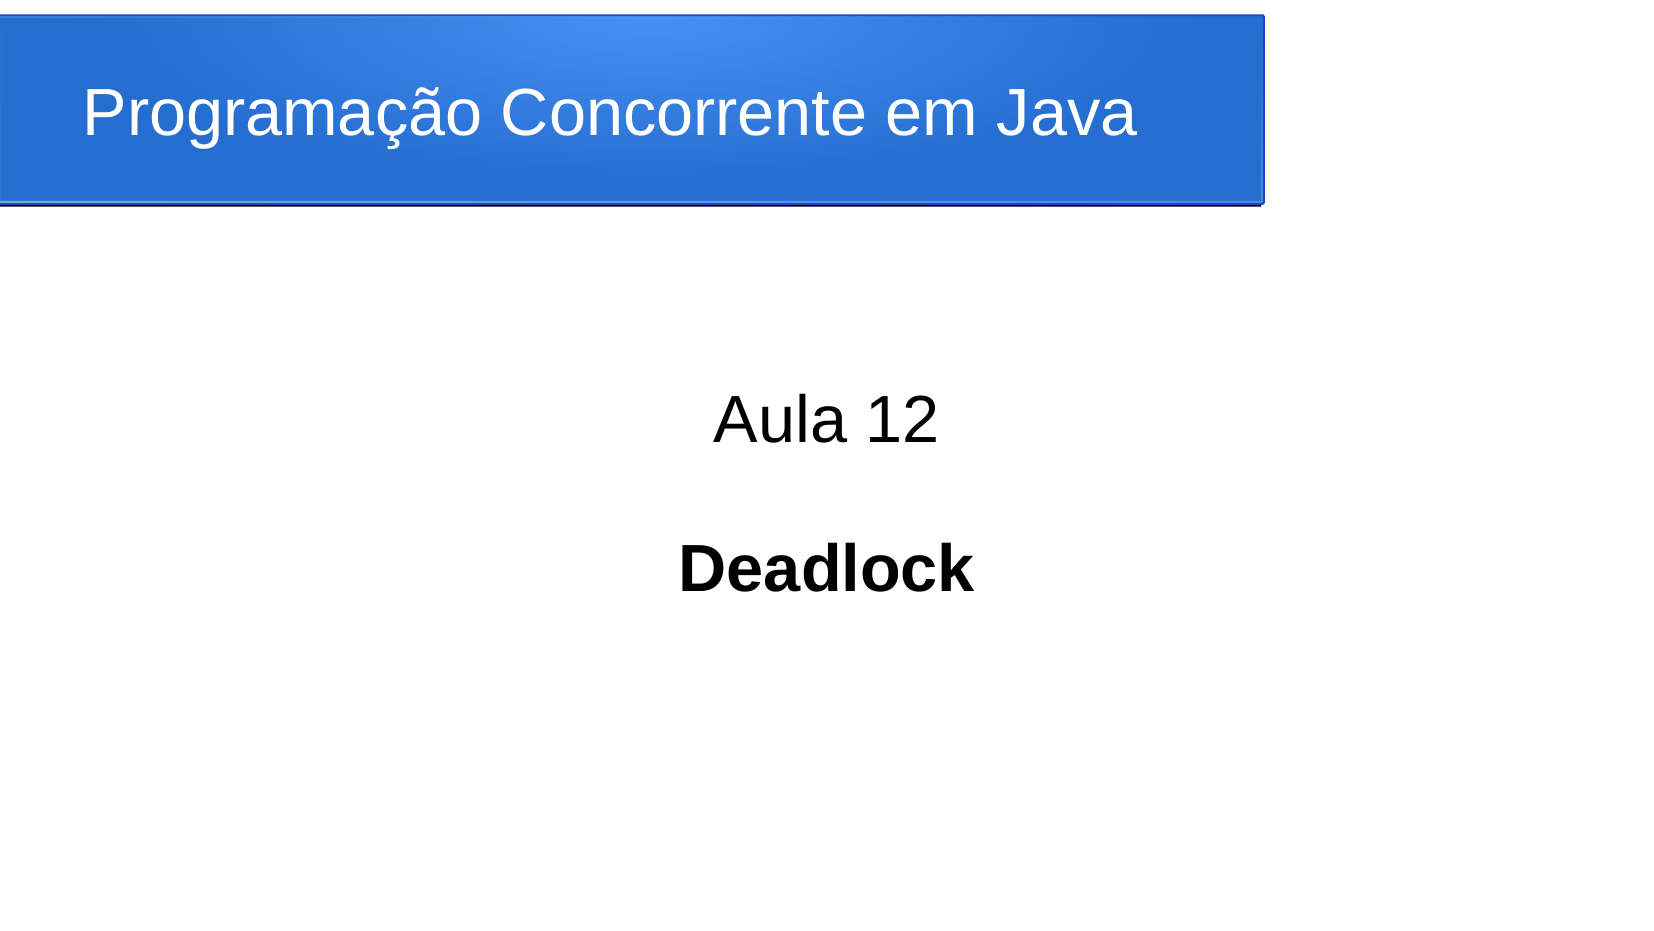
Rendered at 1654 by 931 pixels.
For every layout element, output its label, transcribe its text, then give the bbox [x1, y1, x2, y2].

subtitle Aula 12 Deadlock [82, 224, 1571, 764]
title Programação Concorrente em Java [82, 35, 1235, 189]
